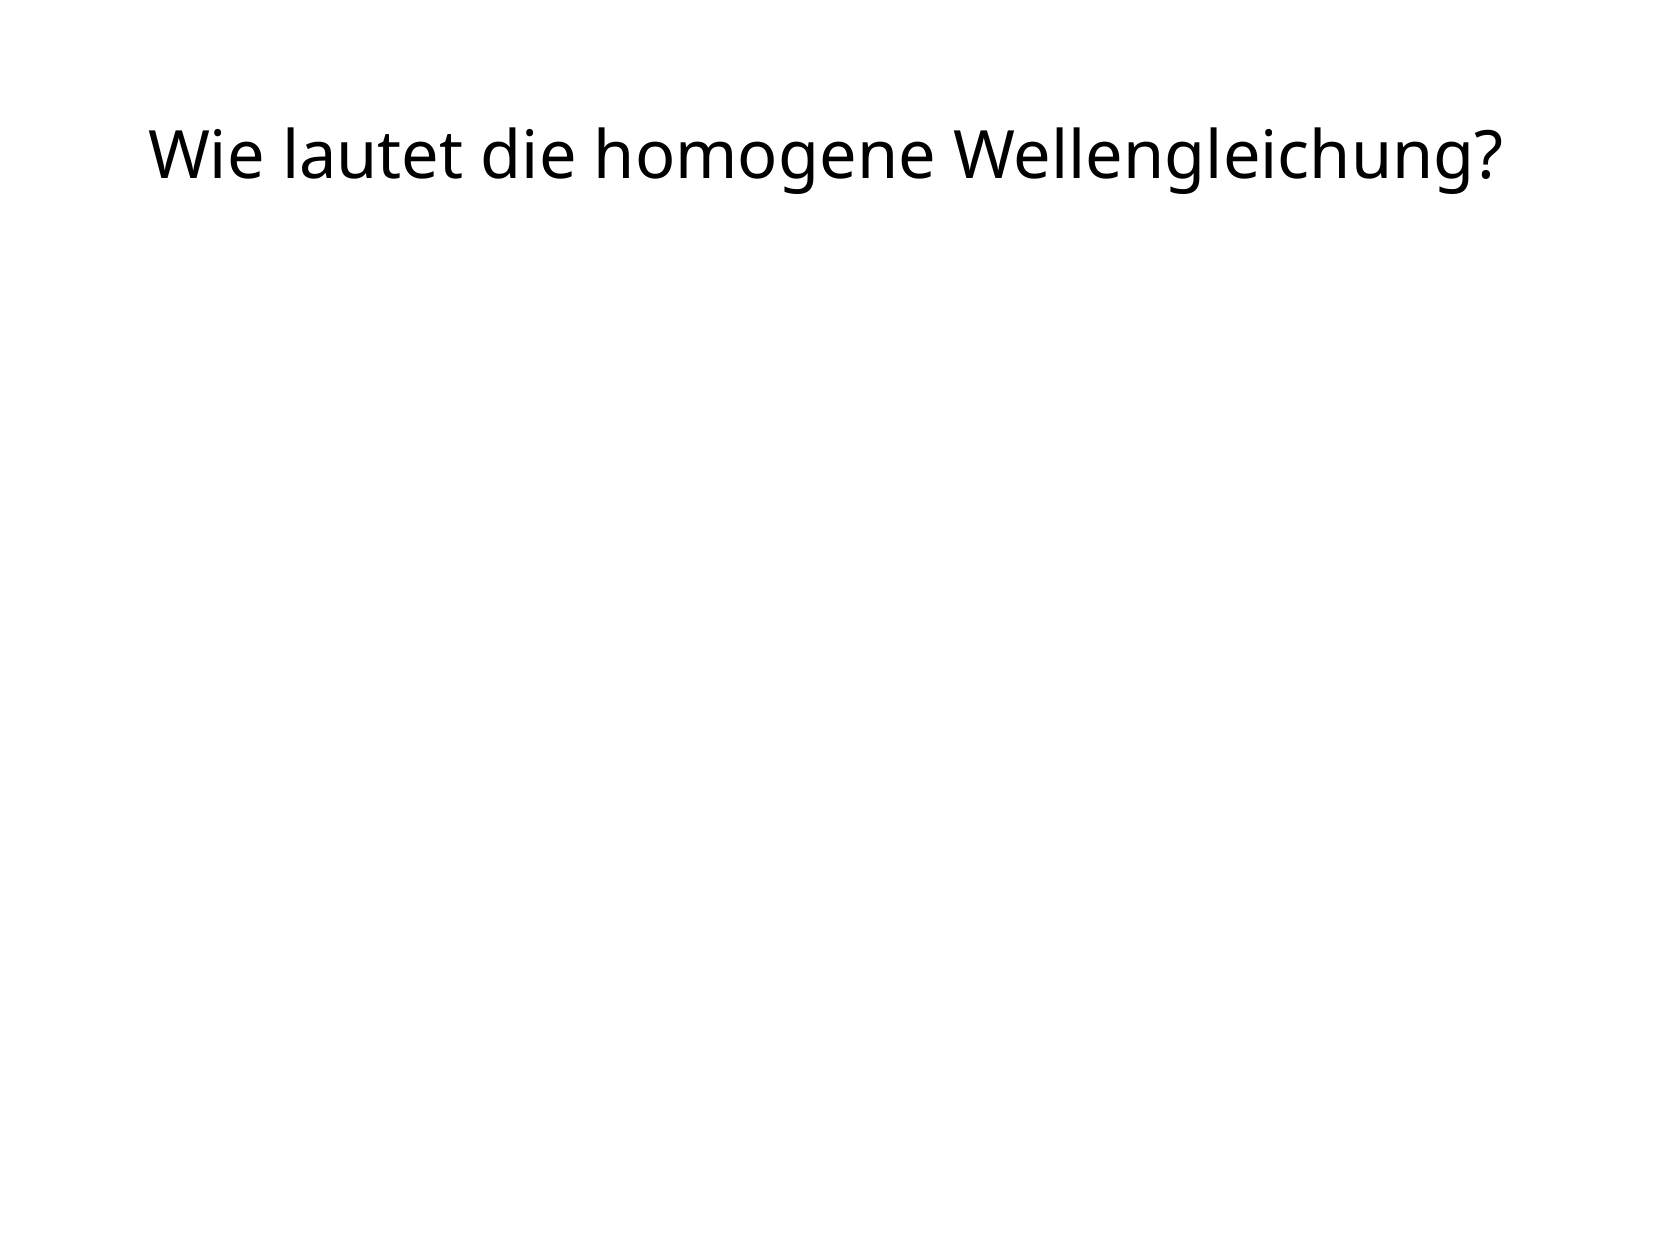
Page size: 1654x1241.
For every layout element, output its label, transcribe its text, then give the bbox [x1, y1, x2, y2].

title Wie lautet die homogene Wellengleichung? [82, 49, 1571, 257]
